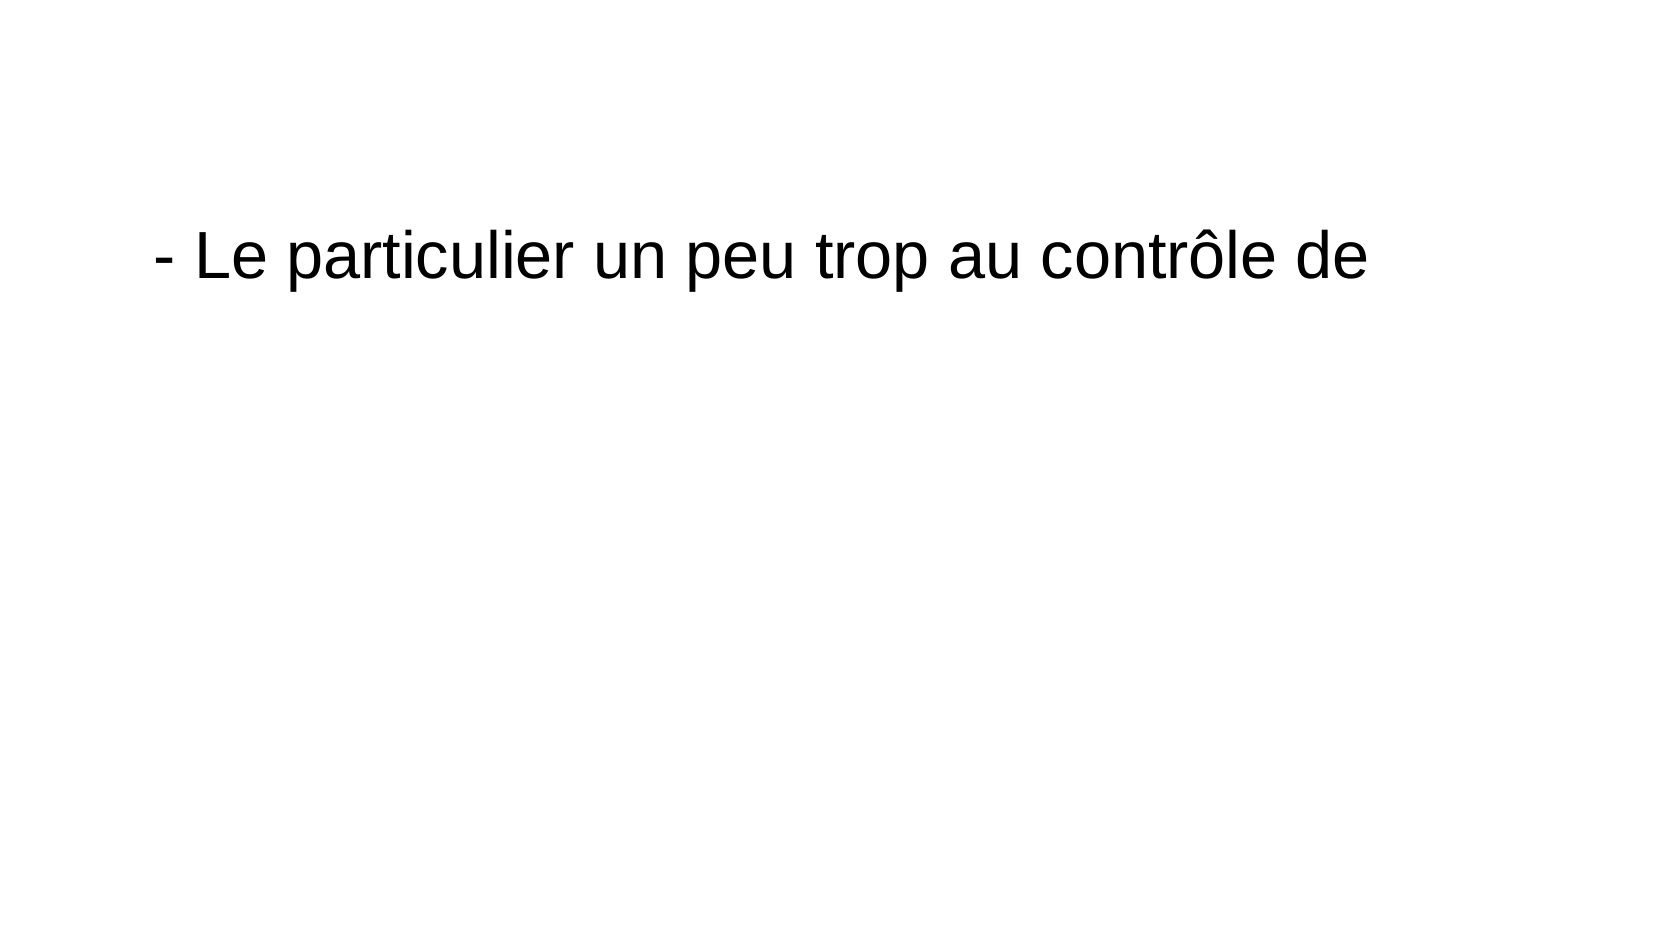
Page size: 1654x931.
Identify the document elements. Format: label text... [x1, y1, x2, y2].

list - Le particulier un peu trop au contrôle de [82, 217, 1571, 758]
